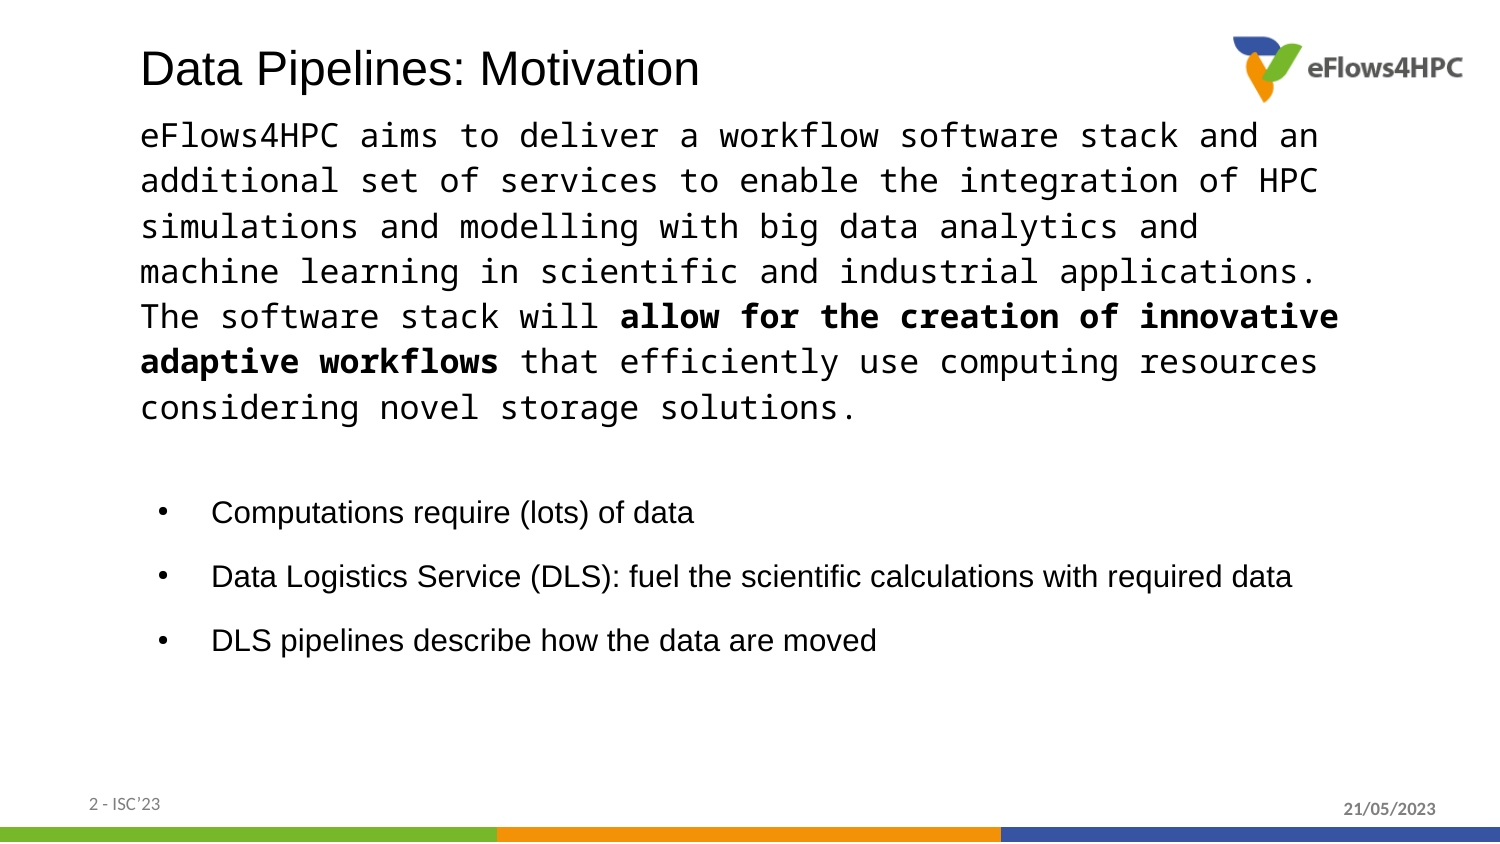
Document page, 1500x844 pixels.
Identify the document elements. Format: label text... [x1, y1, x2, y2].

title Data Pipelines: Motivation [125, 34, 1203, 106]
list Computations require (lots) of data Data Logistics Service (DLS): fuel the scientific calculations with required data DLS pipelines describe how the data are moved [125, 487, 1368, 724]
picture [1202, 23, 1487, 122]
text_box eFlows4HPC aims to deliver a workflow software stack and an additional set of services to enable the integration of HPC simulations and modelling with big data analytics and machine learning in scientific and industrial applications. The software stack will allow for the creation of innovative adaptive workflows that efficiently use computing resources considering novel storage solutions. [125, 104, 1368, 430]
